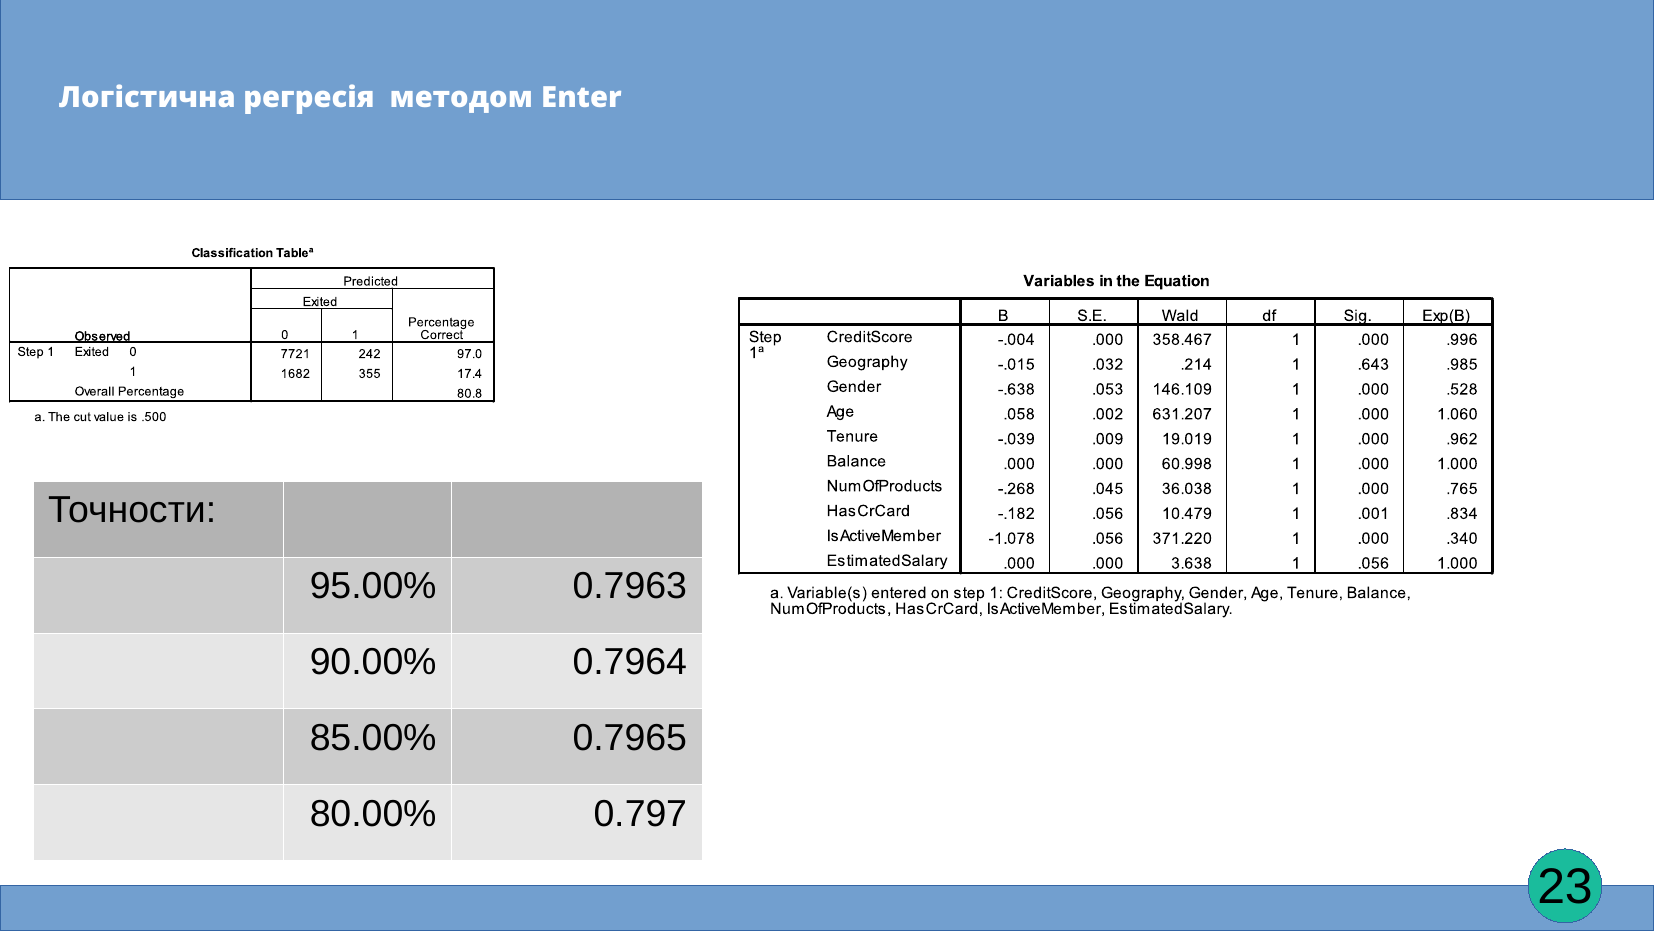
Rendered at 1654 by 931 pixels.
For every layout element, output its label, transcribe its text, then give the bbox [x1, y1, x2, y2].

picture [9, 240, 621, 473]
table_cell [34, 785, 283, 860]
table_cell 85.00% [284, 709, 451, 784]
table_cell 95.00% [284, 558, 451, 633]
table_cell 0.7963 [452, 558, 702, 633]
table_cell 90.00% [284, 634, 451, 708]
table_cell 0.797 [452, 785, 702, 860]
picture [738, 266, 1654, 709]
table_cell [34, 634, 283, 708]
table_cell 0.7965 [452, 709, 702, 784]
title Логістична регресія методом Enter [59, 37, 1595, 155]
table_cell 80.00% [284, 785, 451, 860]
table_header Точности: [34, 482, 283, 557]
table_cell [34, 558, 283, 633]
table_header [452, 482, 702, 557]
table_cell [34, 709, 283, 784]
table_cell 0.7964 [452, 634, 702, 708]
table_header [284, 482, 451, 557]
